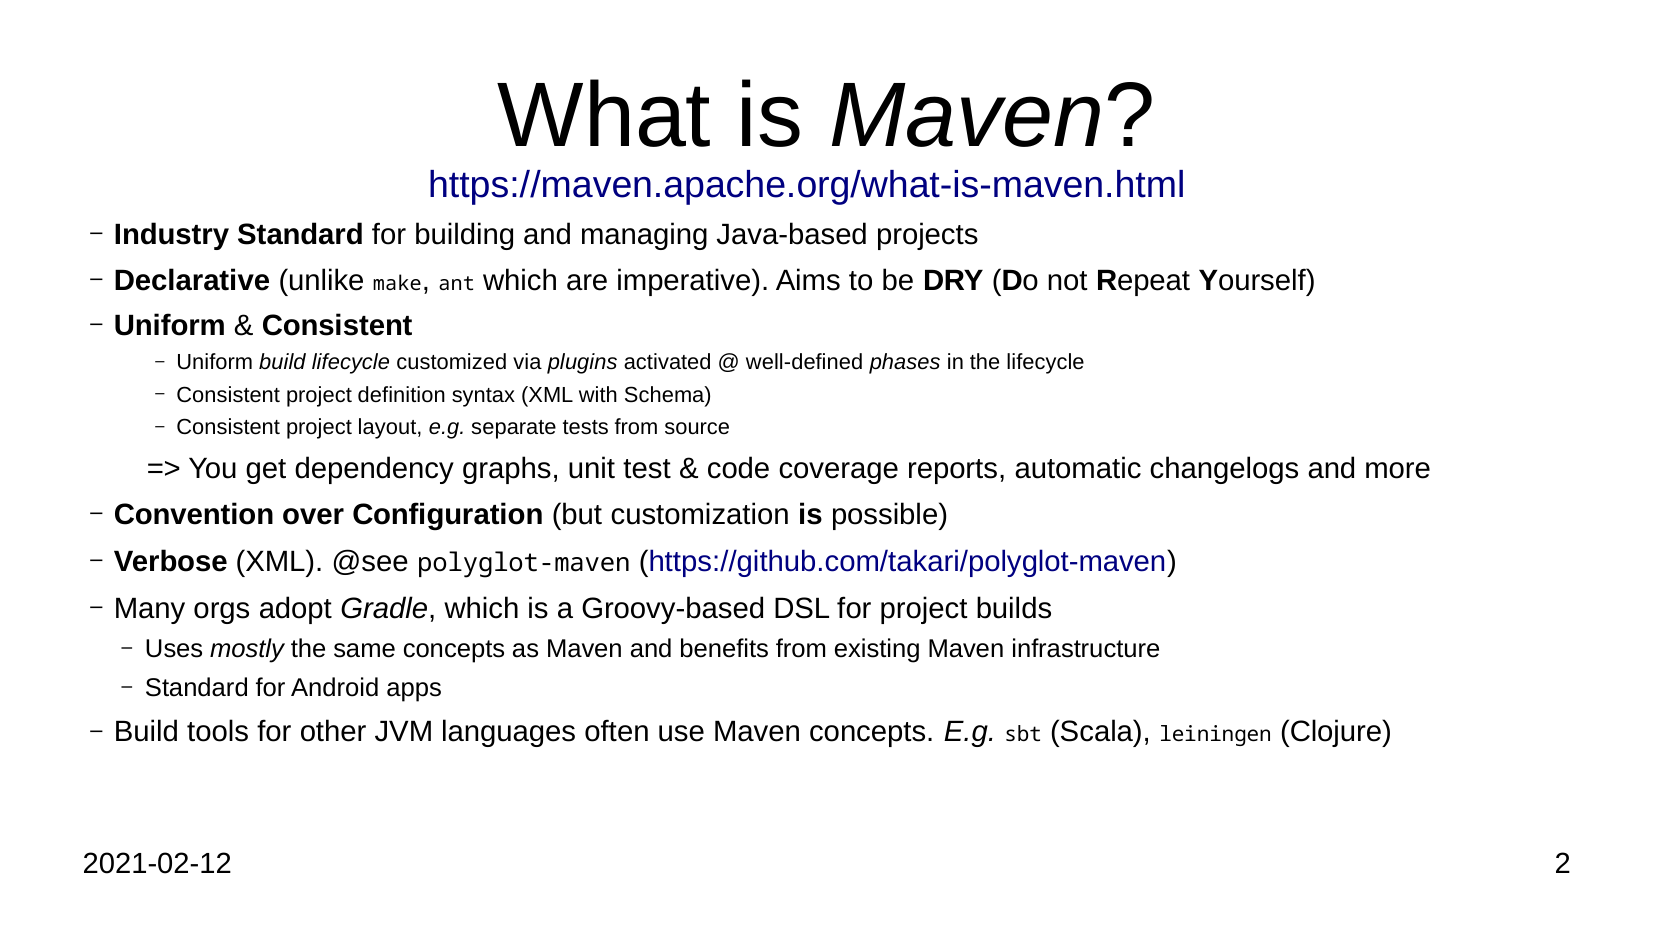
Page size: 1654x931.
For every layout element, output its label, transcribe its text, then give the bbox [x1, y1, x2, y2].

list Industry Standard for building and managing Java-based projects Declarative (unlike make, ant which are imperative). Aims to be DRY (Do not Repeat Yourself) Uniform & Consistent Uniform build lifecycle customized via plugins activated @ well-defined phases in the lifecycle Consistent project definition syntax (XML with Schema) Consistent project layout, e.g. separate tests from source => You get dependency graphs, unit test & code coverage reports, automatic changelogs and more Convention over Configuration (but customization is possible) Verbose (XML). @see polyglot-maven (https://github.com/takari/polyglot-maven) Many orgs adopt Gradle, which is a Groovy-based DSL for project builds Uses mostly the same concepts as Maven and benefits from existing Maven infrastructure Standard for Android apps Build tools for other JVM languages often use Maven concepts. E.g. sbt (Scala), leiningen (Clojure) [82, 217, 1571, 758]
title What is Maven? [82, 37, 1571, 193]
text_box https://maven.apache.org/what-is-maven.html [413, 155, 1205, 213]
